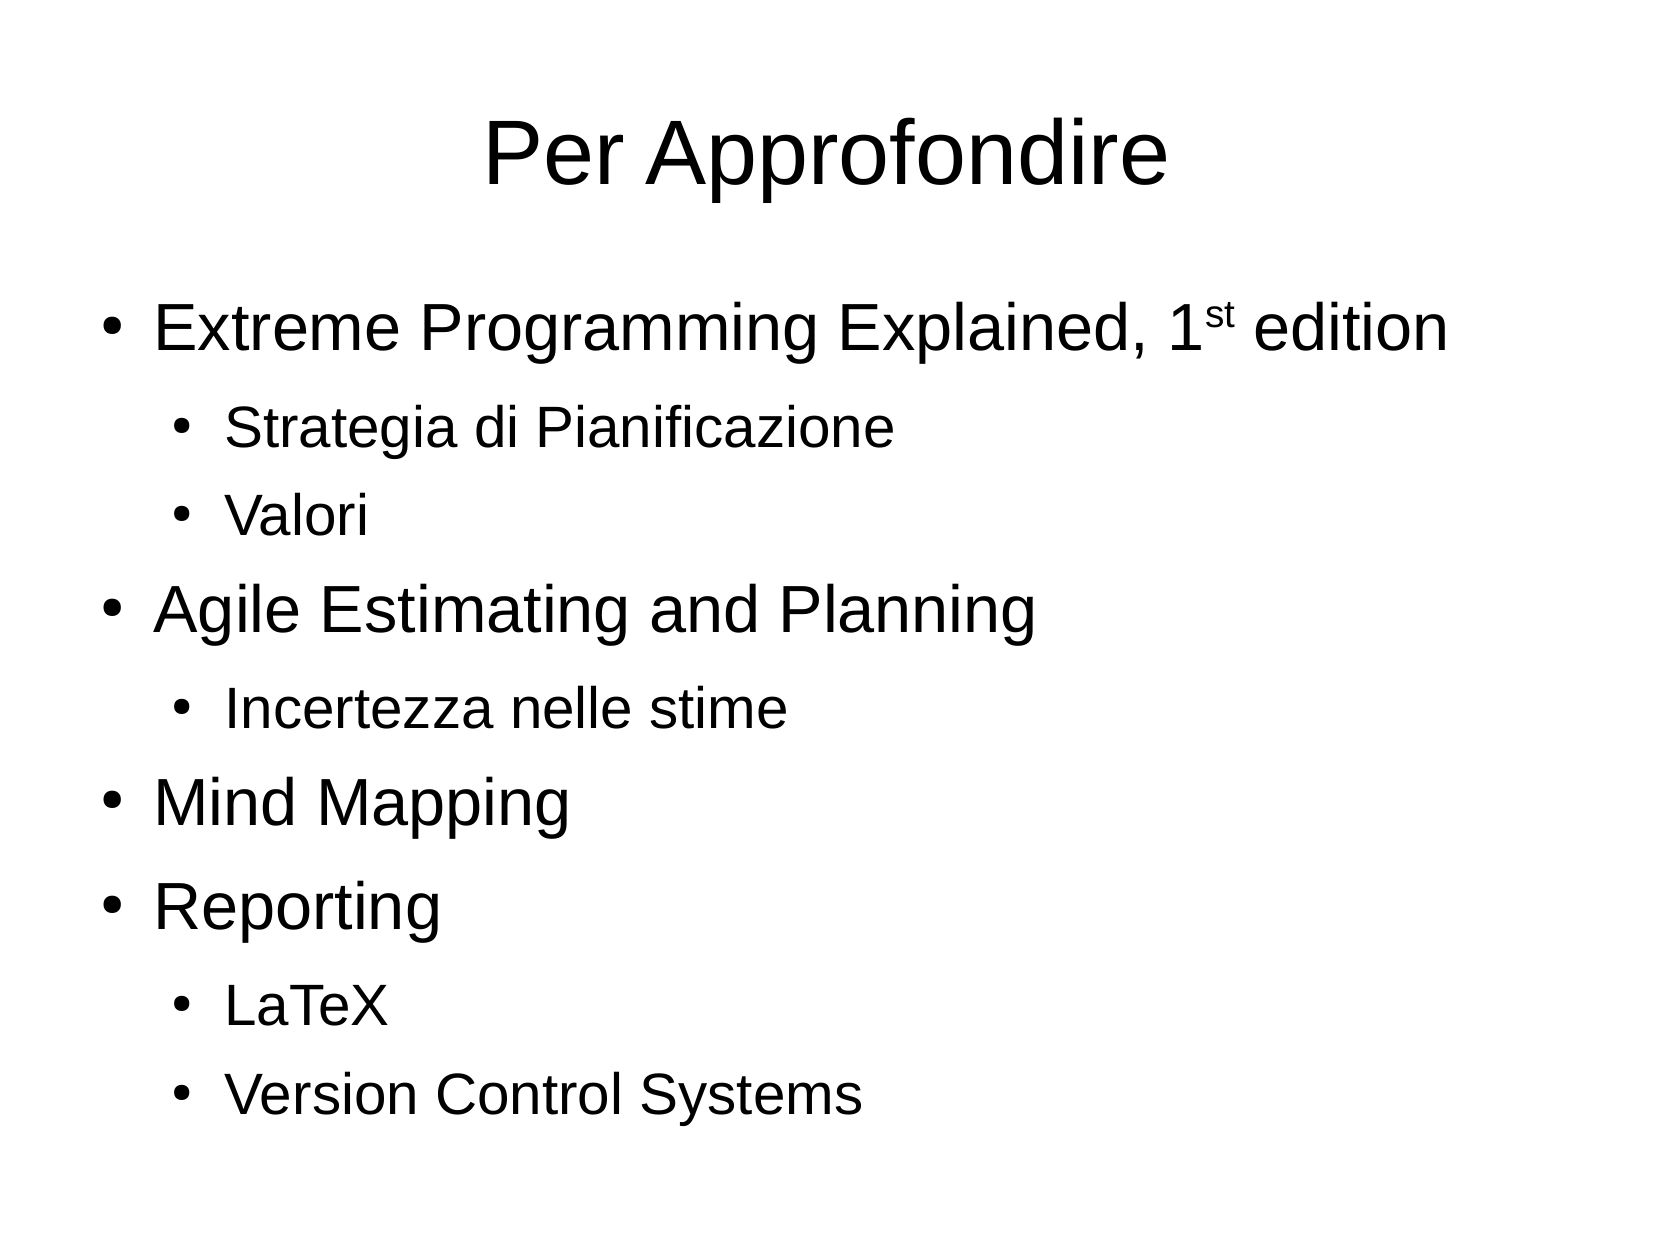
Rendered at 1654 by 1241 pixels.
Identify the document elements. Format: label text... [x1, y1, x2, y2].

list Extreme Programming Explained, 1st edition Strategia di Pianificazione Valori Agile Estimating and Planning Incertezza nelle stime Mind Mapping Reporting LaTeX Version Control Systems [82, 290, 1571, 1129]
title Per Approfondire [82, 49, 1571, 257]
